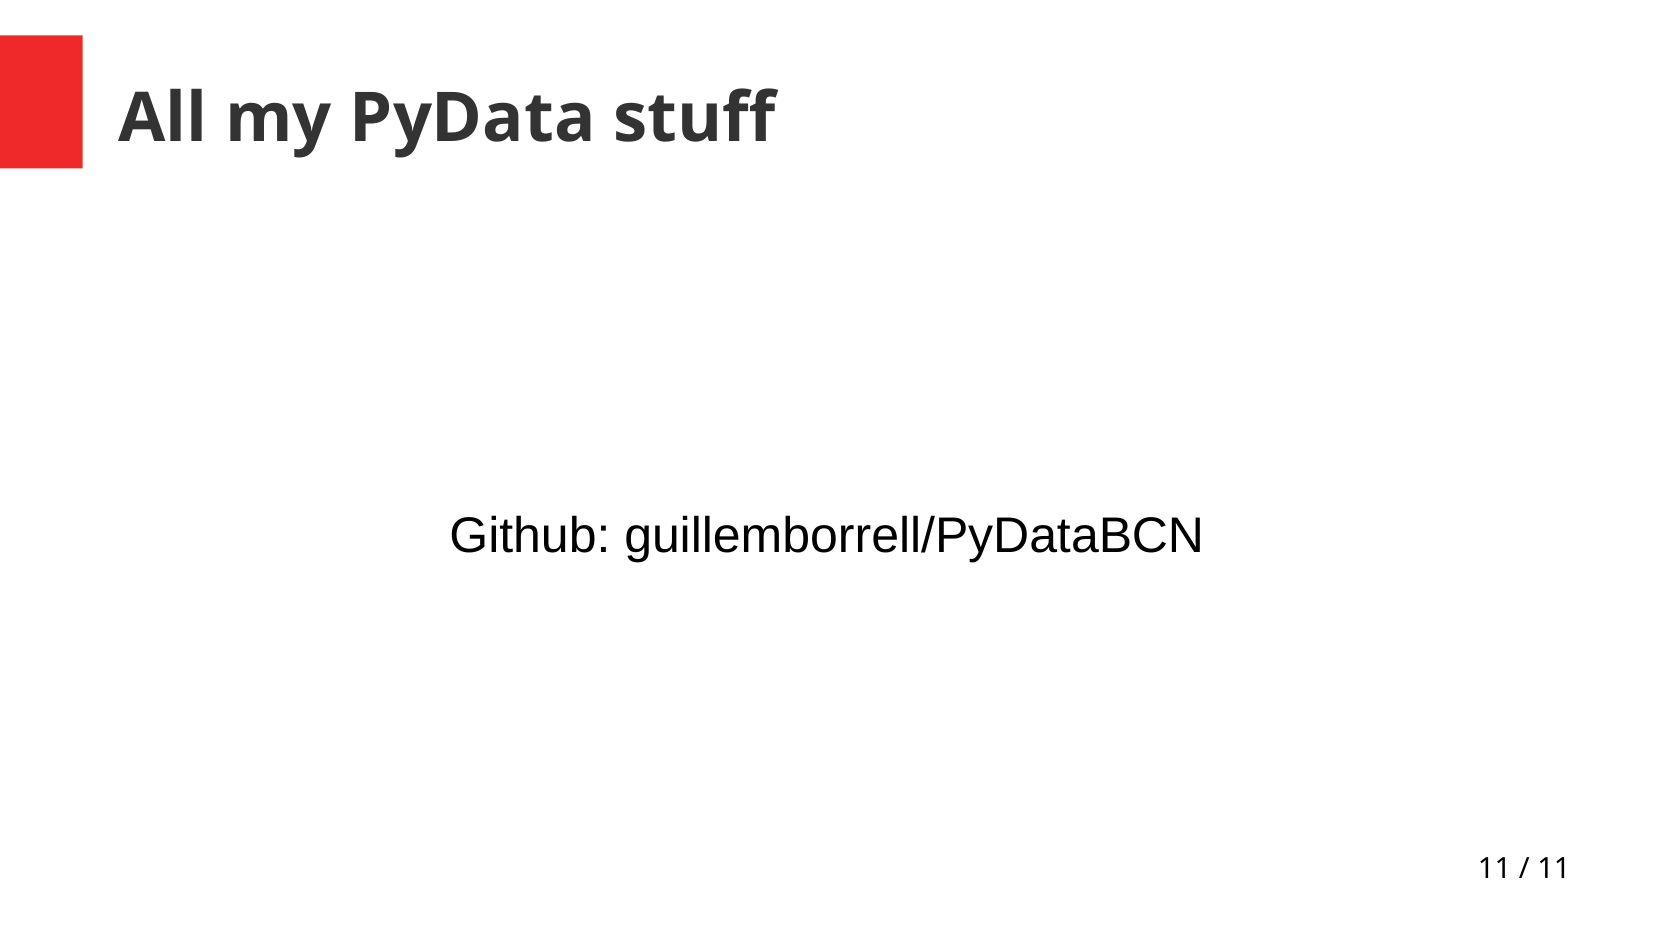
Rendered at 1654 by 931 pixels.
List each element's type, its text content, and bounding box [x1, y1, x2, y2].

subtitle Github: guillemborrell/PyDataBCN [118, 265, 1536, 806]
title All my PyData stuff [118, 37, 1571, 193]
